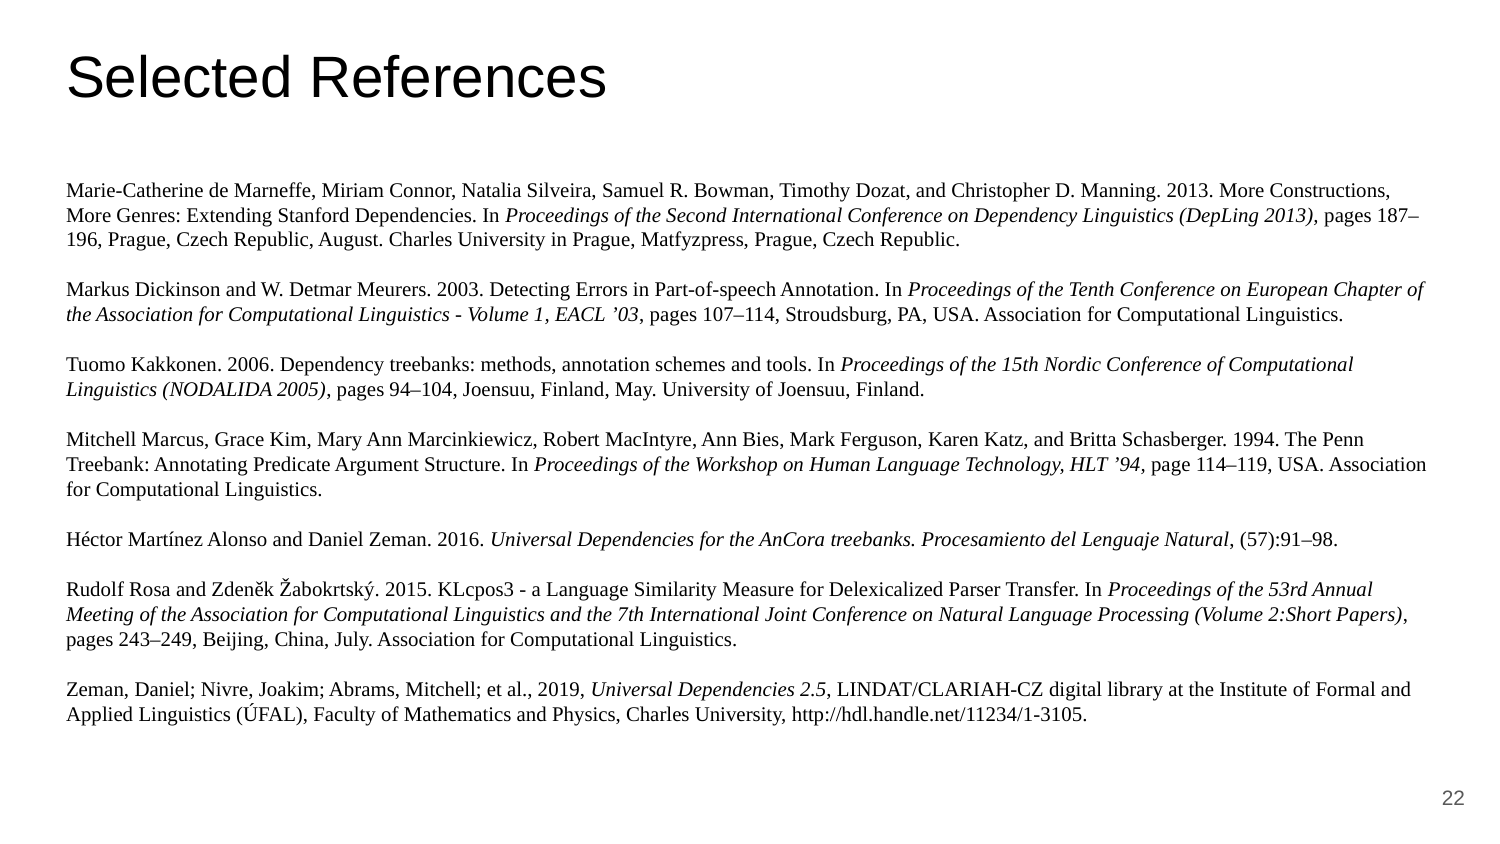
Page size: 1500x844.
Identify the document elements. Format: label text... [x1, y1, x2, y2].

list Marie-Catherine de Marneffe, Miriam Connor, Natalia Silveira, Samuel R. Bowman, Timothy Dozat, and Christopher D. Manning. 2013. More Constructions, More Genres: Extending Stanford Dependencies. In Proceedings of the Second International Conference on Dependency Linguistics (DepLing 2013), pages 187–196, Prague, Czech Republic, August. Charles University in Prague, Matfyzpress, Prague, Czech Republic. Markus Dickinson and W. Detmar Meurers. 2003. Detecting Errors in Part-of-speech Annotation. In Proceedings of the Tenth Conference on European Chapter of the Association for Computational Linguistics - Volume 1, EACL ’03, pages 107–114, Stroudsburg, PA, USA. Association for Computational Linguistics. Tuomo Kakkonen. 2006. Dependency treebanks: methods, annotation schemes and tools. In Proceedings of the 15th Nordic Conference of Computational Linguistics (NODALIDA 2005), pages 94–104, Joensuu, Finland, May. University of Joensuu, Finland. Mitchell Marcus, Grace Kim, Mary Ann Marcinkiewicz, Robert MacIntyre, Ann Bies, Mark Ferguson, Karen Katz, and Britta Schasberger. 1994. The Penn Treebank: Annotating Predicate Argument Structure. In Proceedings of the Workshop on Human Language Technology, HLT ’94, page 114–119, USA. Association for Computational Linguistics. Héctor Martínez Alonso and Daniel Zeman. 2016. Universal Dependencies for the AnCora treebanks. Procesamiento del Lenguaje Natural, (57):91–98. Rudolf Rosa and Zdeněk Žabokrtský. 2015. KLcpos3 - a Language Similarity Measure for Delexicalized Parser Transfer. In Proceedings of the 53rd Annual Meeting of the Association for Computational Linguistics and the 7th International Joint Conference on Natural Language Processing (Volume 2:Short Papers), pages 243–249, Beijing, China, July. Association for Computational Linguistics. Zeman, Daniel; Nivre, Joakim; Abrams, Mitchell; et al., 2019, Universal Dependencies 2.5, LINDAT/CLARIAH-CZ digital library at the Institute of Formal and Applied Linguistics (ÚFAL), Faculty of Mathematics and Physics, Charles University, http://hdl.handle.net/11234/1-3105. [51, 161, 1449, 722]
slide_number 1 [1389, 764, 1480, 830]
title Selected References [51, 23, 1449, 118]
